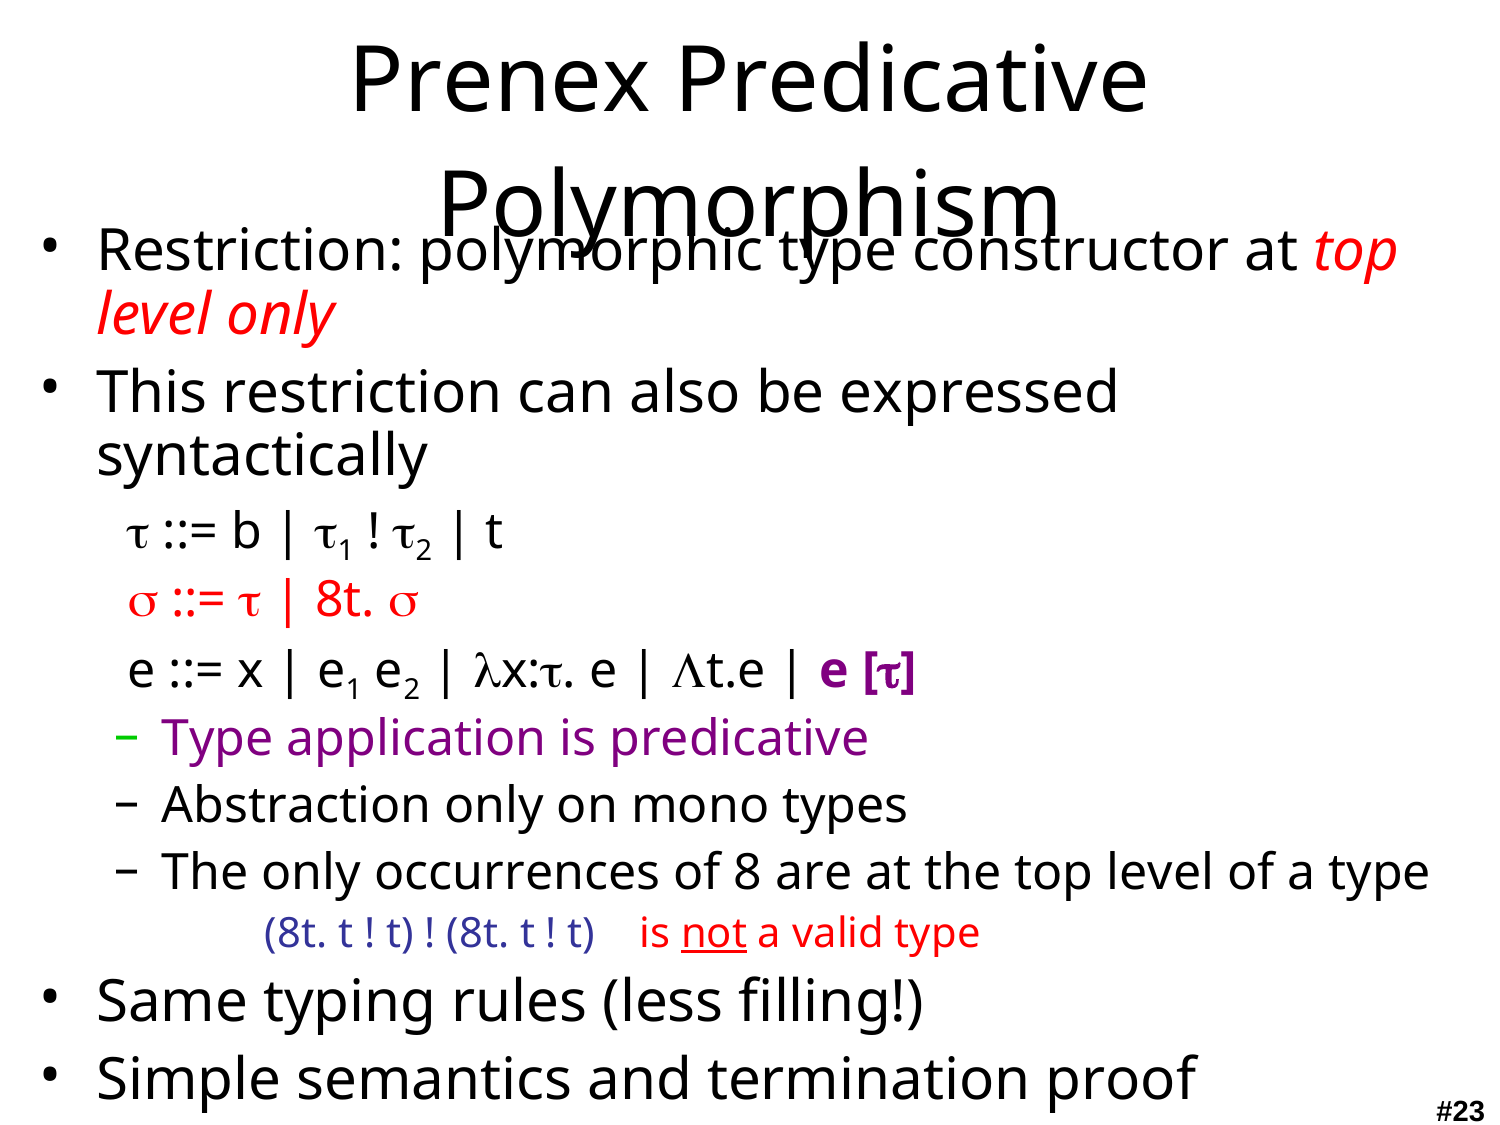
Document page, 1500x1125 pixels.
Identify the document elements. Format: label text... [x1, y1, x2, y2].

title Prenex Predicative Polymorphism [24, 45, 1476, 212]
list Restriction: polymorphic type constructor at top level only This restriction can also be expressed syntactically  ::= b | 1 ! 2 | t  ::=  | 8t.  e ::= x | e1 e2 | x:. e | t.e | e [] Type application is predicative Abstraction only on mono types The only occurrences of 8 are at the top level of a type (8t. t ! t) ! (8t. t ! t) is not a valid type Same typing rules (less filling!) Simple semantics and termination proof Decidable type inference! [24, 212, 1476, 1053]
